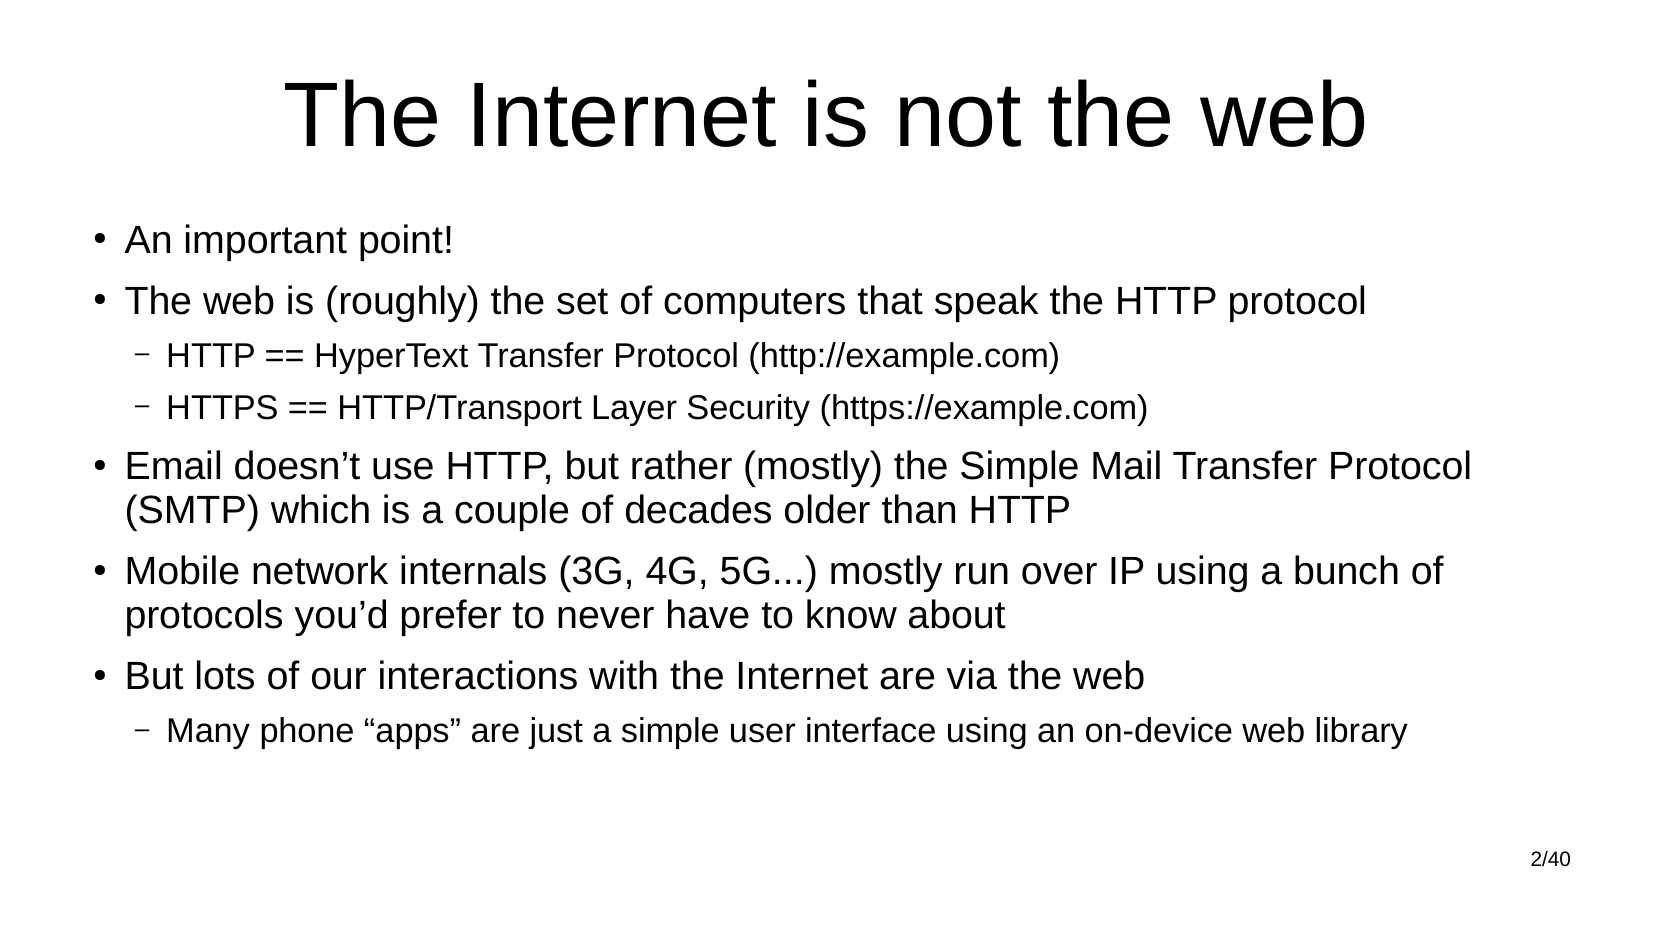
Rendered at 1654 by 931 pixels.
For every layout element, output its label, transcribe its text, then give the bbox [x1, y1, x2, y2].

list An important point! The web is (roughly) the set of computers that speak the HTTP protocol HTTP == HyperText Transfer Protocol (http://example.com) HTTPS == HTTP/Transport Layer Security (https://example.com) Email doesn’t use HTTP, but rather (mostly) the Simple Mail Transfer Protocol (SMTP) which is a couple of decades older than HTTP Mobile network internals (3G, 4G, 5G...) mostly run over IP using a bunch of protocols you’d prefer to never have to know about But lots of our interactions with the Internet are via the web Many phone “apps” are just a simple user interface using an on-device web library [82, 217, 1571, 758]
title The Internet is not the web [82, 37, 1571, 193]
